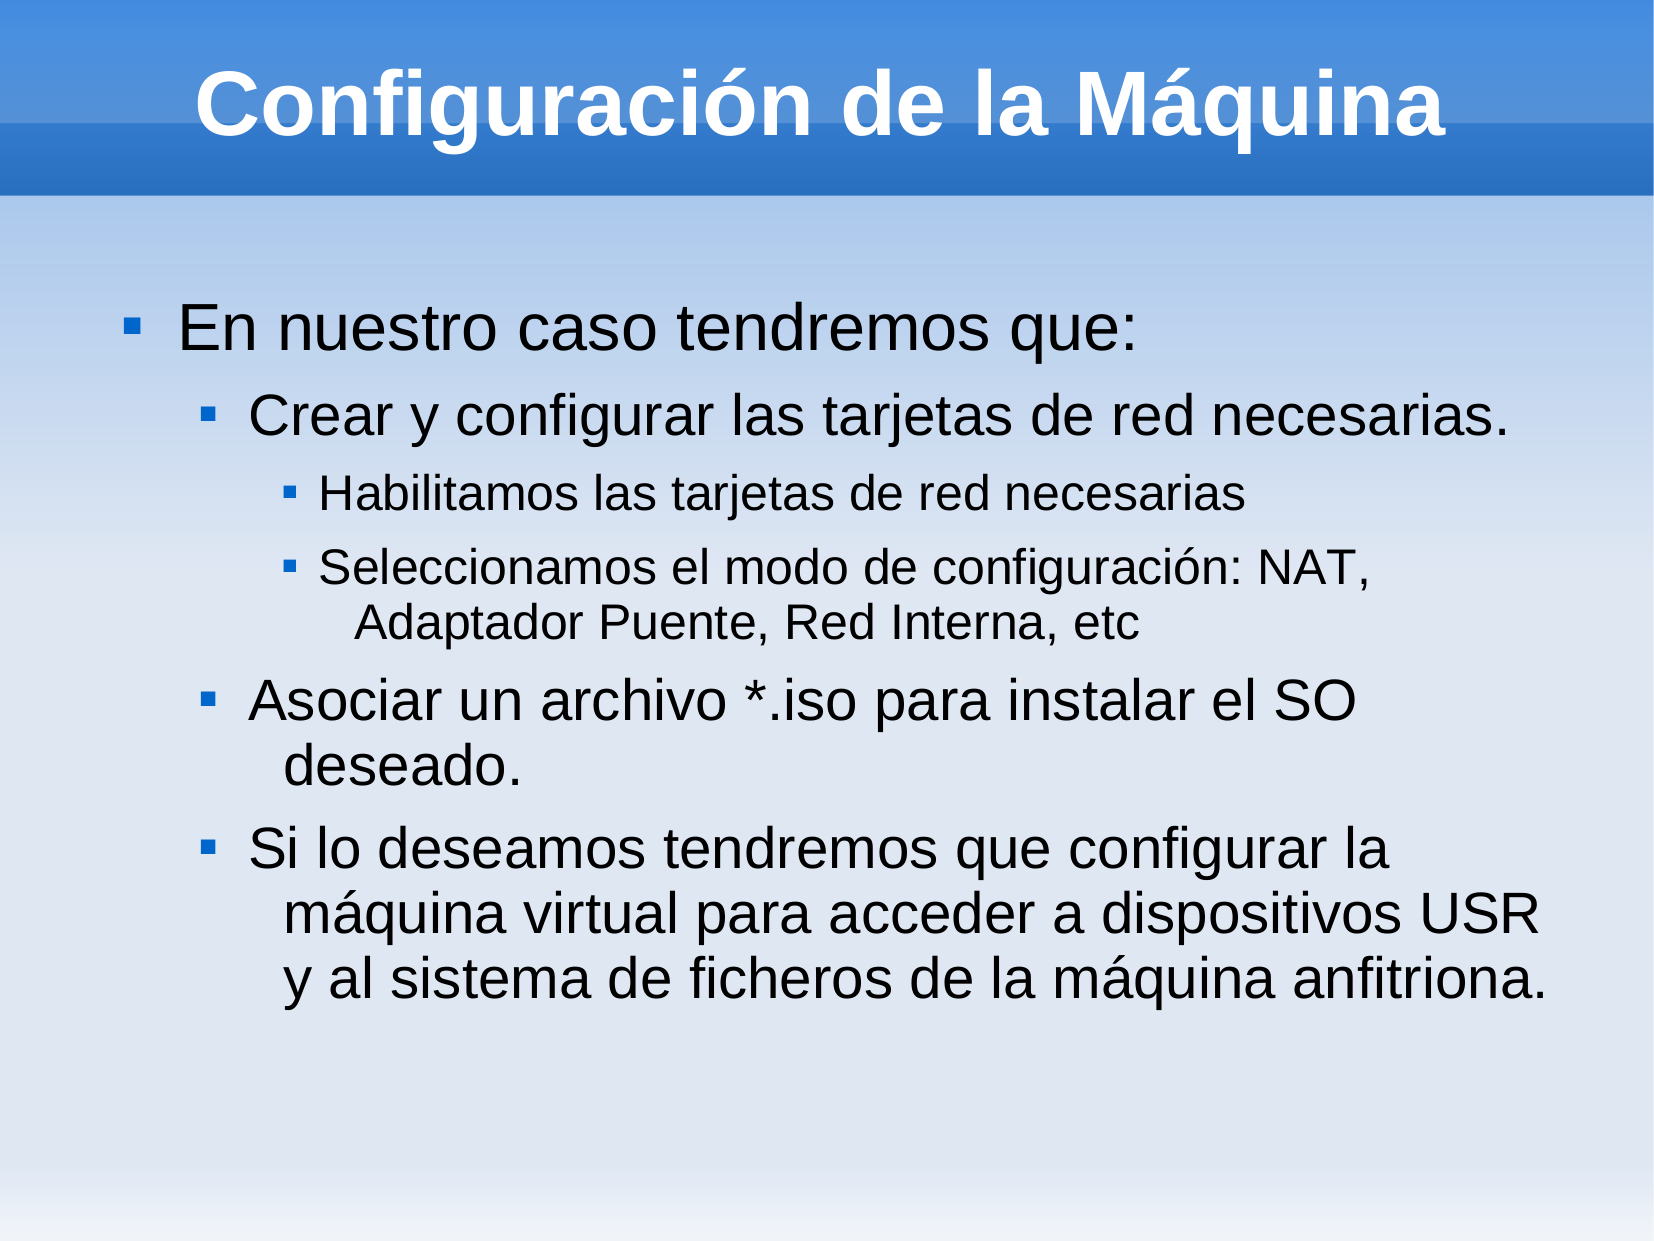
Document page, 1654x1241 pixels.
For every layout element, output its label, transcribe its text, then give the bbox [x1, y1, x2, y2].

title Configuración de la Máquina [76, 0, 1565, 208]
picture [0, 0, 1654, 1241]
list En nuestro caso tendremos que: Crear y configurar las tarjetas de red necesarias. Habilitamos las tarjetas de red necesarias Seleccionamos el modo de configuración: NAT, Adaptador Puente, Red Interna, etc Asociar un archivo *.iso para instalar el SO deseado. Si lo deseamos tendremos que configurar la máquina virtual para acceder a dispositivos USR y al sistema de ficheros de la máquina anfitriona. [82, 290, 1571, 1109]
